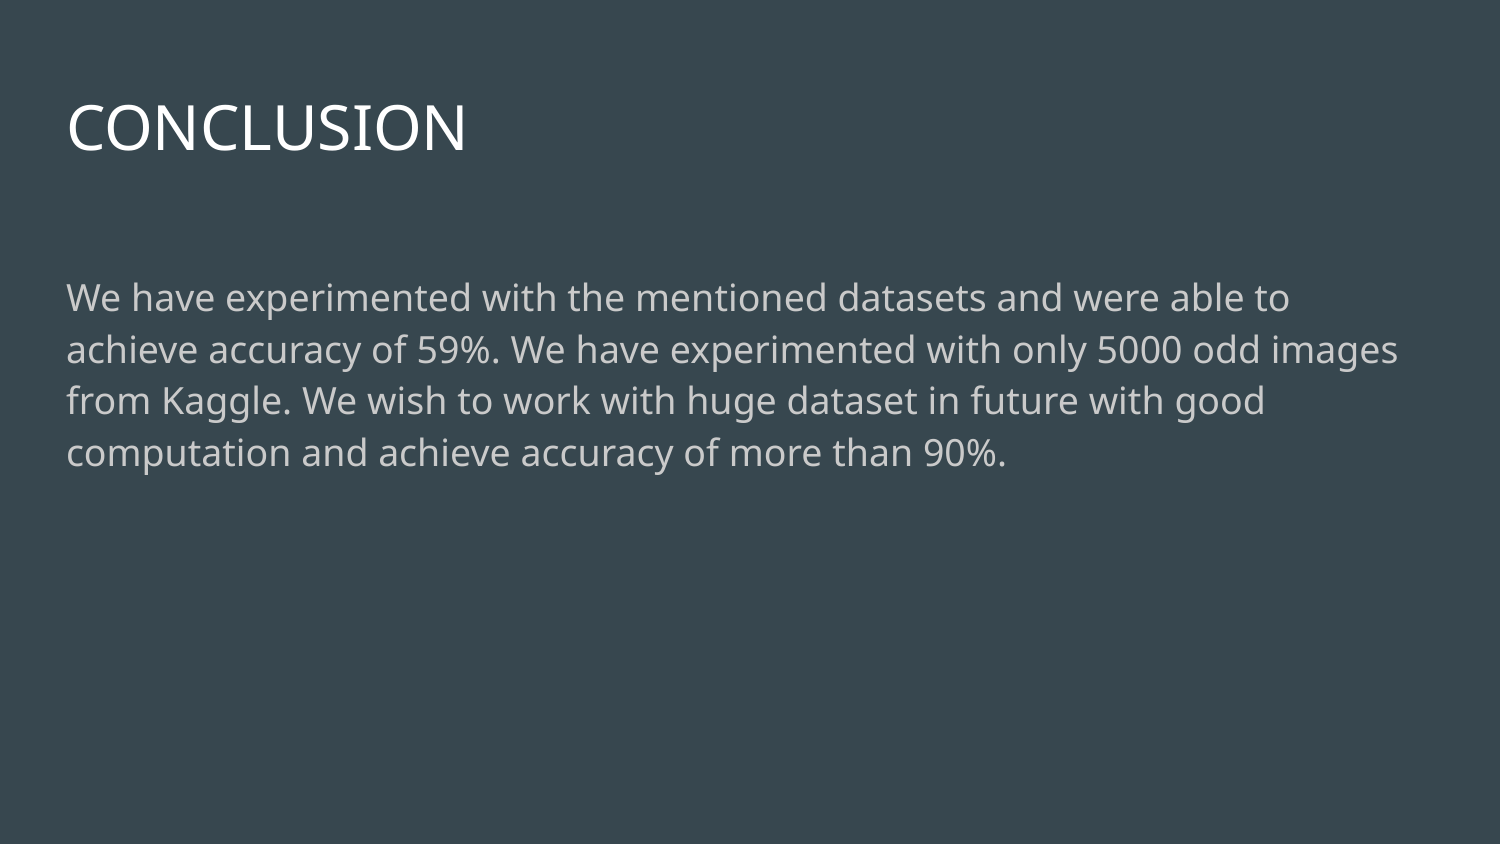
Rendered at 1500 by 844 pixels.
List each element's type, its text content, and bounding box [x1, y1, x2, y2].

title CONCLUSION [51, 72, 1449, 167]
list We have experimented with the mentioned datasets and were able to achieve accuracy of 59%. We have experimented with only 5000 odd images from Kaggle. We wish to work with huge dataset in future with good computation and achieve accuracy of more than 90%. [51, 189, 1449, 750]
